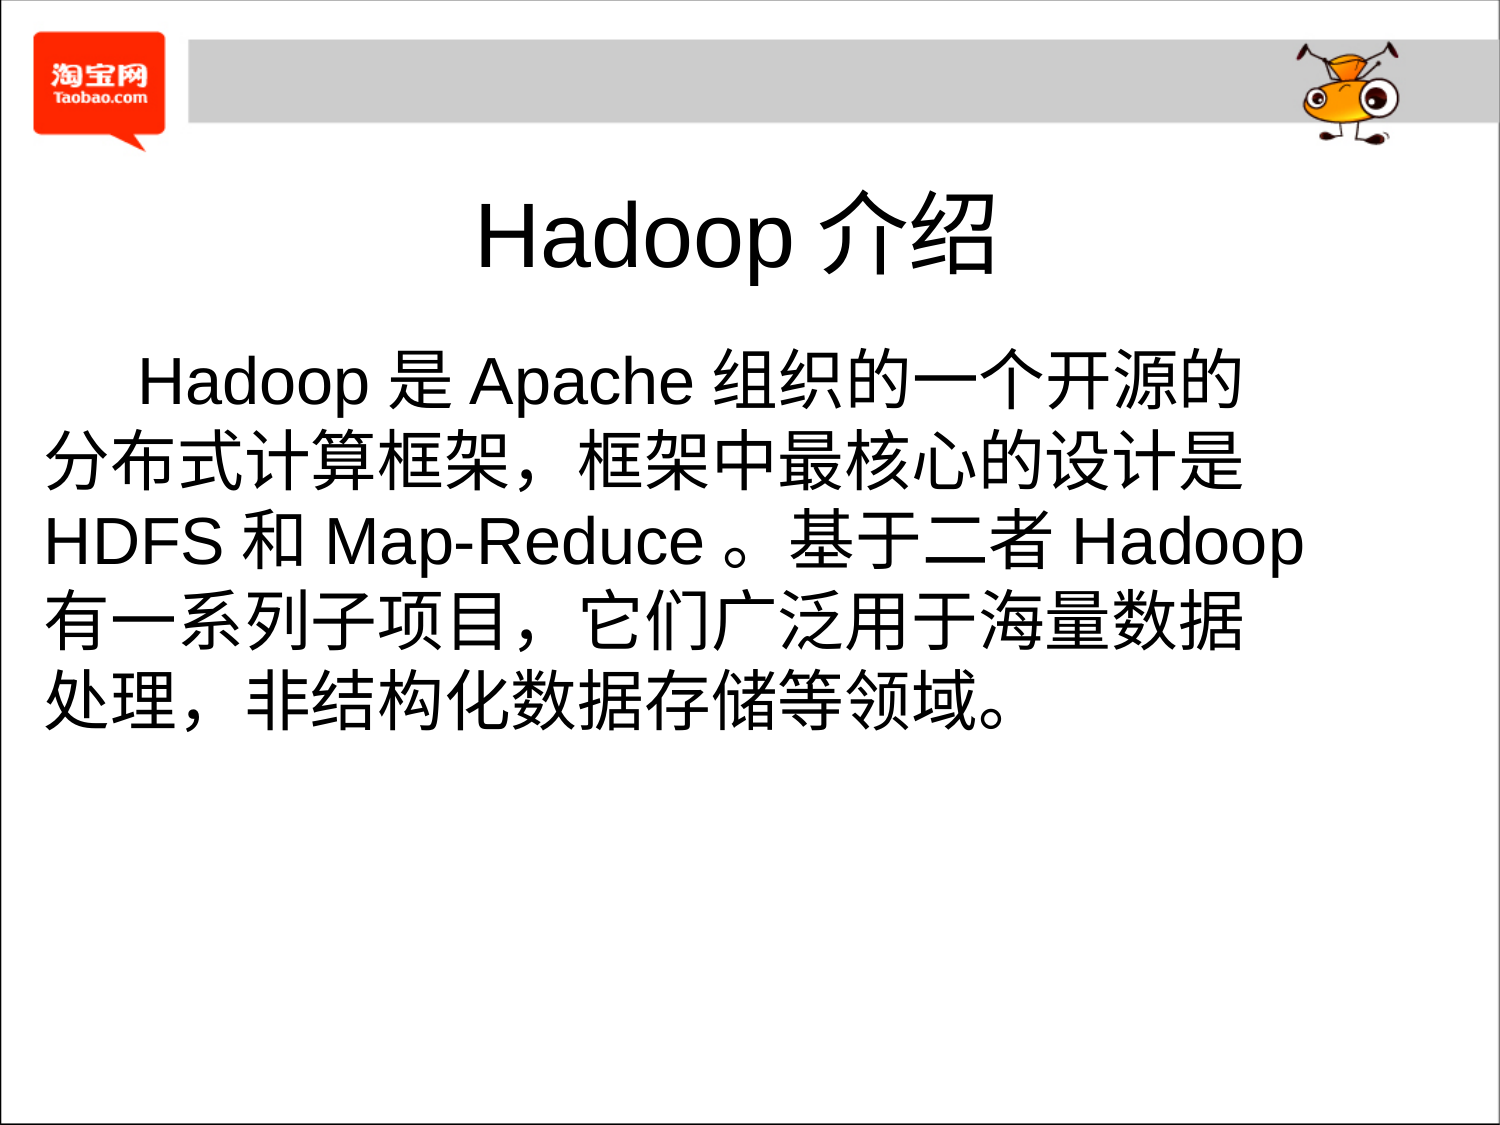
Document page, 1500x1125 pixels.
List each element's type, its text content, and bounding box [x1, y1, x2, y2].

list Hadoop是Apache组织的一个开源的分布式计算框架，框架中最核心的设计是HDFS和Map-Reduce。基于二者Hadoop有一系列子项目，它们广泛用于海量数据处理，非结构化数据存储等领域。 [0, 330, 1323, 961]
title Hadoop介绍 [62, 137, 1413, 325]
picture [0, 0, 1500, 1125]
